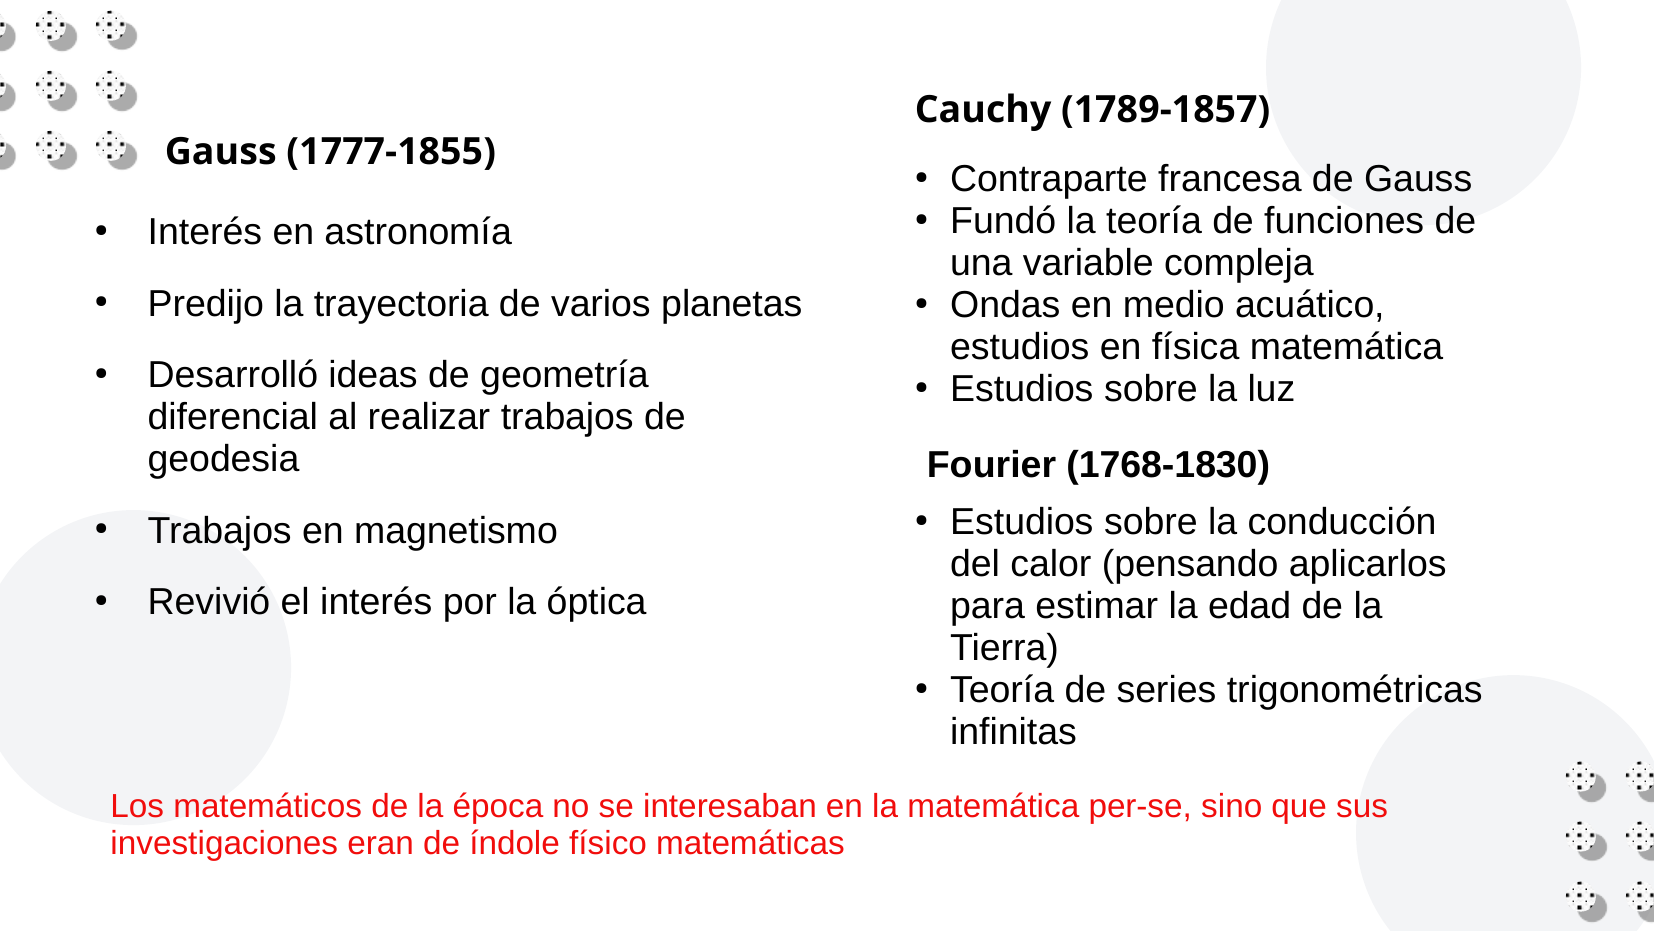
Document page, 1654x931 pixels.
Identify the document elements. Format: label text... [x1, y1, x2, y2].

picture [1565, 761, 1596, 790]
picture [1565, 881, 1596, 912]
picture [0, 13, 6, 38]
text_box Estudios sobre la conducción del calor (pensando aplicarlos para estimar la edad de la Tierra) Teoría de series trigonométricas infinitas [900, 492, 1500, 788]
list Fourier (1768-1830) [855, 443, 1583, 514]
picture [0, 73, 6, 98]
picture [35, 10, 66, 41]
picture [35, 70, 66, 101]
picture [1589, 824, 1596, 850]
list Interés en astronomía Predijo la trayectoria de varios planetas Desarrolló ideas de geometría diferencial al realizar trabajos de geodesia Trabajos en magnetismo Revivió el interés por la óptica [76, 210, 803, 751]
picture [95, 70, 126, 101]
text_box Contraparte francesa de Gauss Fundó la teoría de funciones de una variable compleja Ondas en medio acuático, estudios en física matemática Estudios sobre la luz [900, 150, 1538, 451]
text_box Cauchy (1789-1857) [900, 75, 1533, 150]
picture [0, 133, 7, 158]
picture [1625, 821, 1654, 852]
picture [1625, 881, 1654, 912]
text_box Gauss (1777-1855) [150, 117, 783, 226]
picture [95, 130, 127, 161]
picture [35, 130, 67, 161]
list Los matemáticos de la época no se interesaban en la matemática per-se, sino que sus investigaciones eran de índole físico matemáticas [75, 787, 1589, 863]
picture [1625, 761, 1654, 792]
picture [95, 10, 126, 41]
